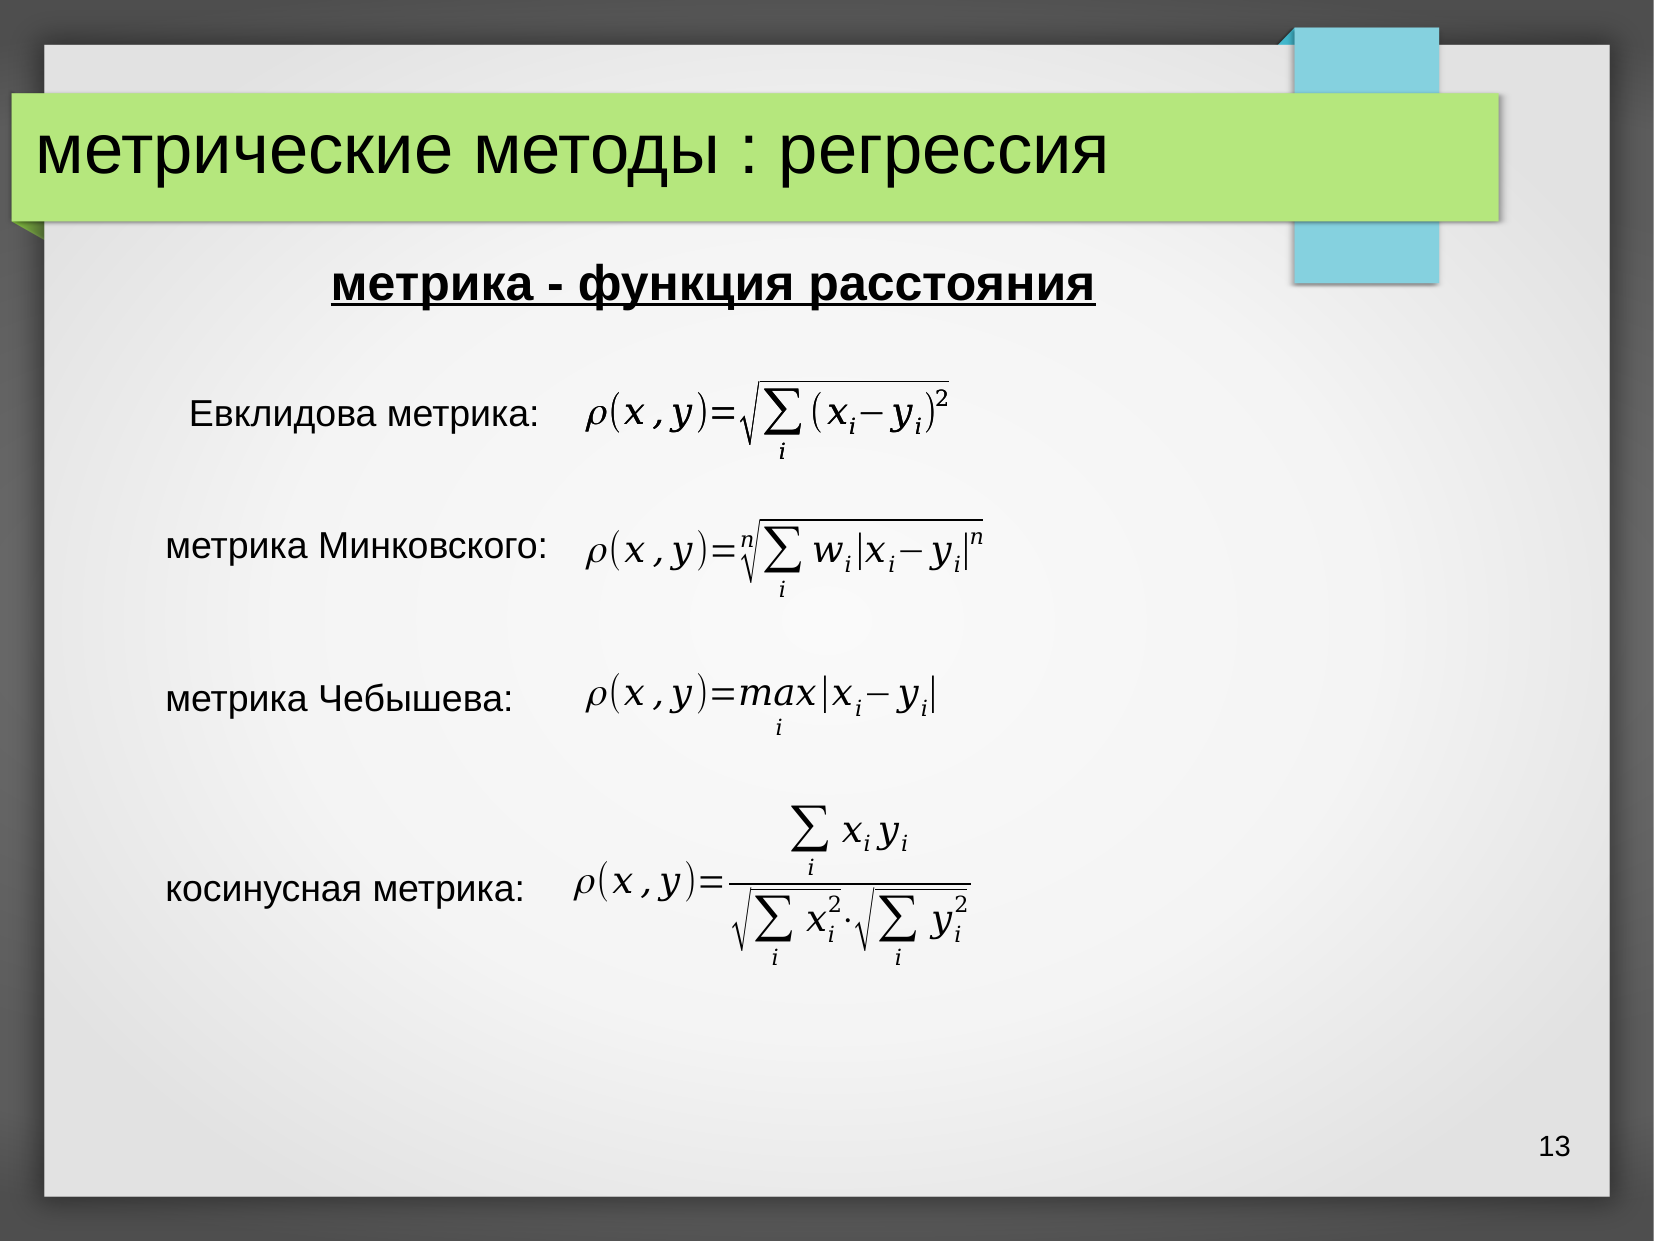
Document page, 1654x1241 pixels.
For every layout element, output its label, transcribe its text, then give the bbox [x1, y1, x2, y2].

text_box метрика Чебышева: [165, 661, 567, 737]
chart [578, 671, 946, 742]
text_box косинусная метрика: [165, 850, 567, 926]
chart [566, 803, 978, 972]
chart [578, 379, 956, 465]
title метрические методы : регрессия [35, 108, 1170, 190]
subtitle метрика - функция расстояния [330, 227, 1158, 339]
picture [0, 0, 1654, 1241]
chart [578, 517, 990, 603]
text_box метрика Минковского: [165, 507, 567, 583]
text_box Евклидова метрика: [188, 389, 567, 437]
